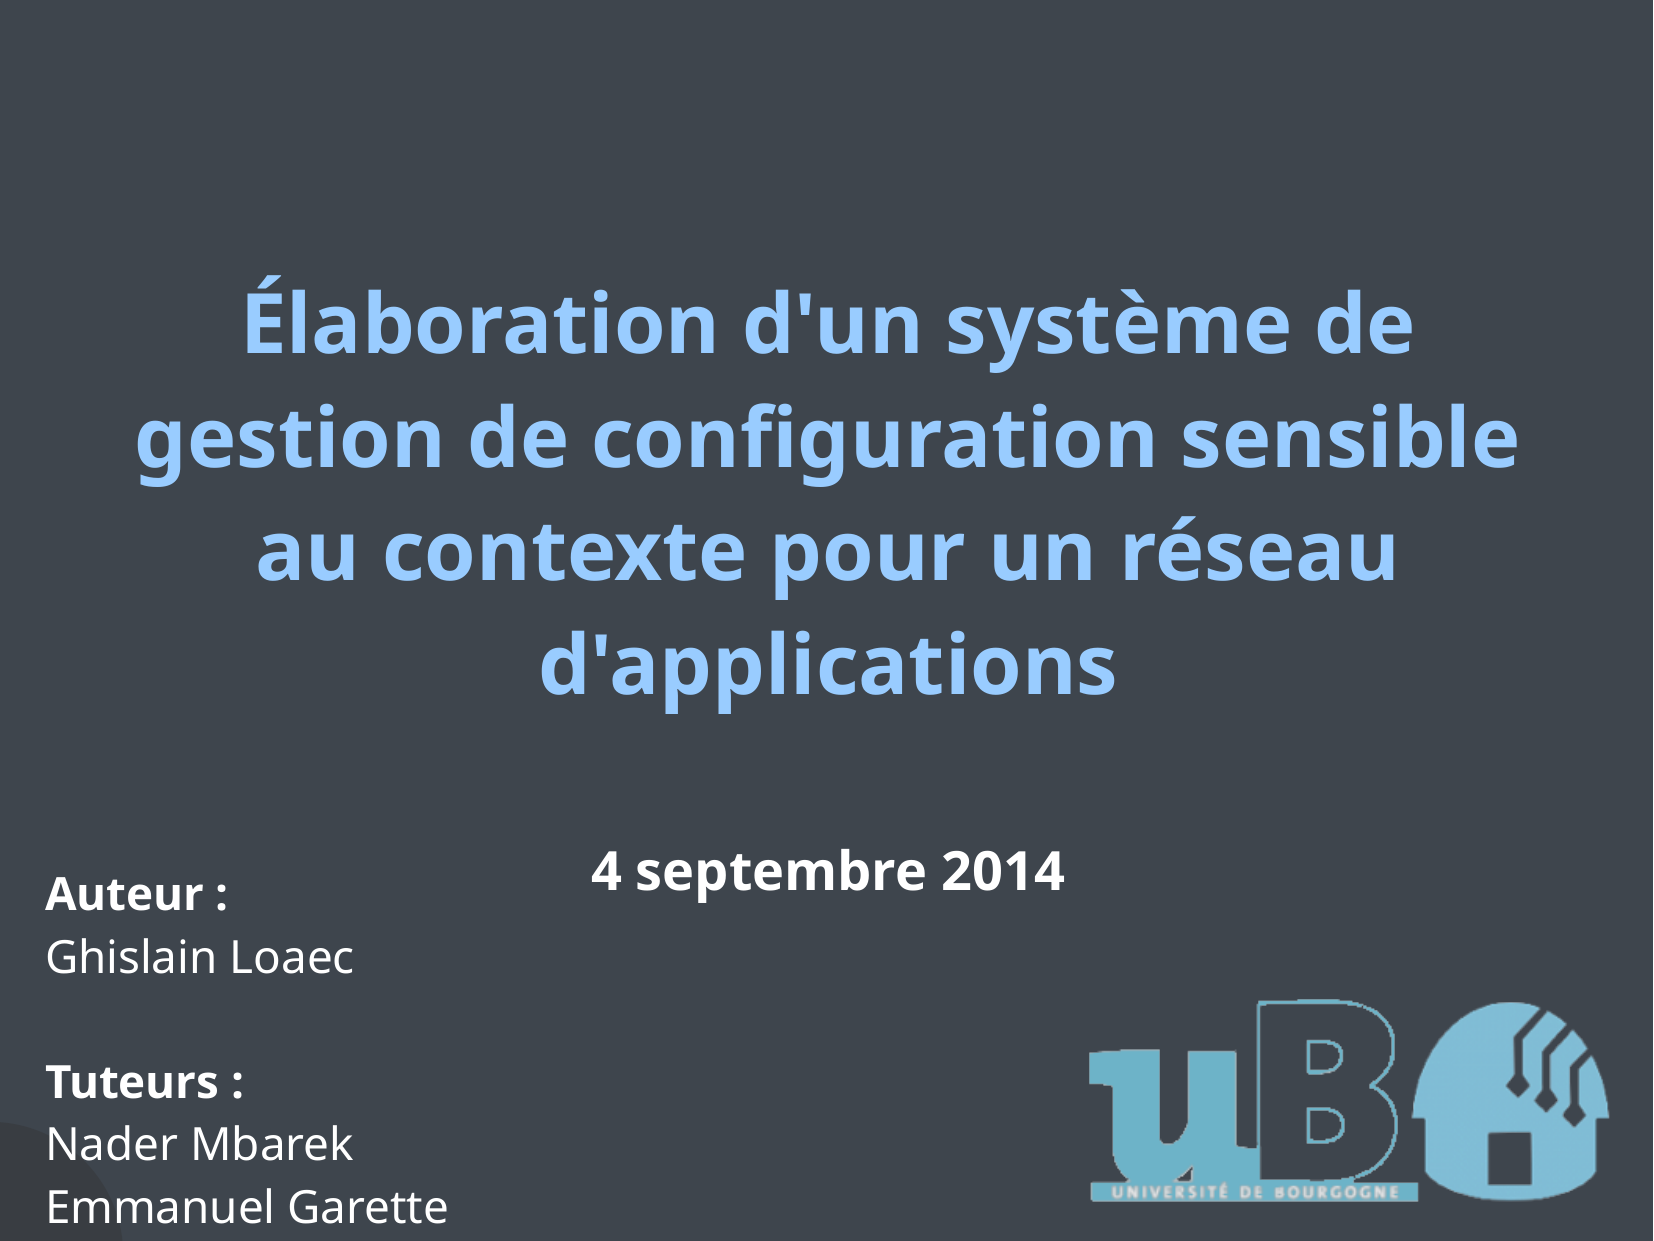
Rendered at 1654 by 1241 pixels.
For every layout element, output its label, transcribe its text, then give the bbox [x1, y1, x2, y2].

text_box Auteur : Ghislain Loaec Tuteurs : Nader Mbarek Emmanuel Garette [45, 894, 511, 1204]
title Élaboration d'un système de gestion de configuration sensible au contexte pour un réseau d'applications 4 septembre 2014 [84, 322, 1573, 850]
picture [1088, 998, 1614, 1205]
